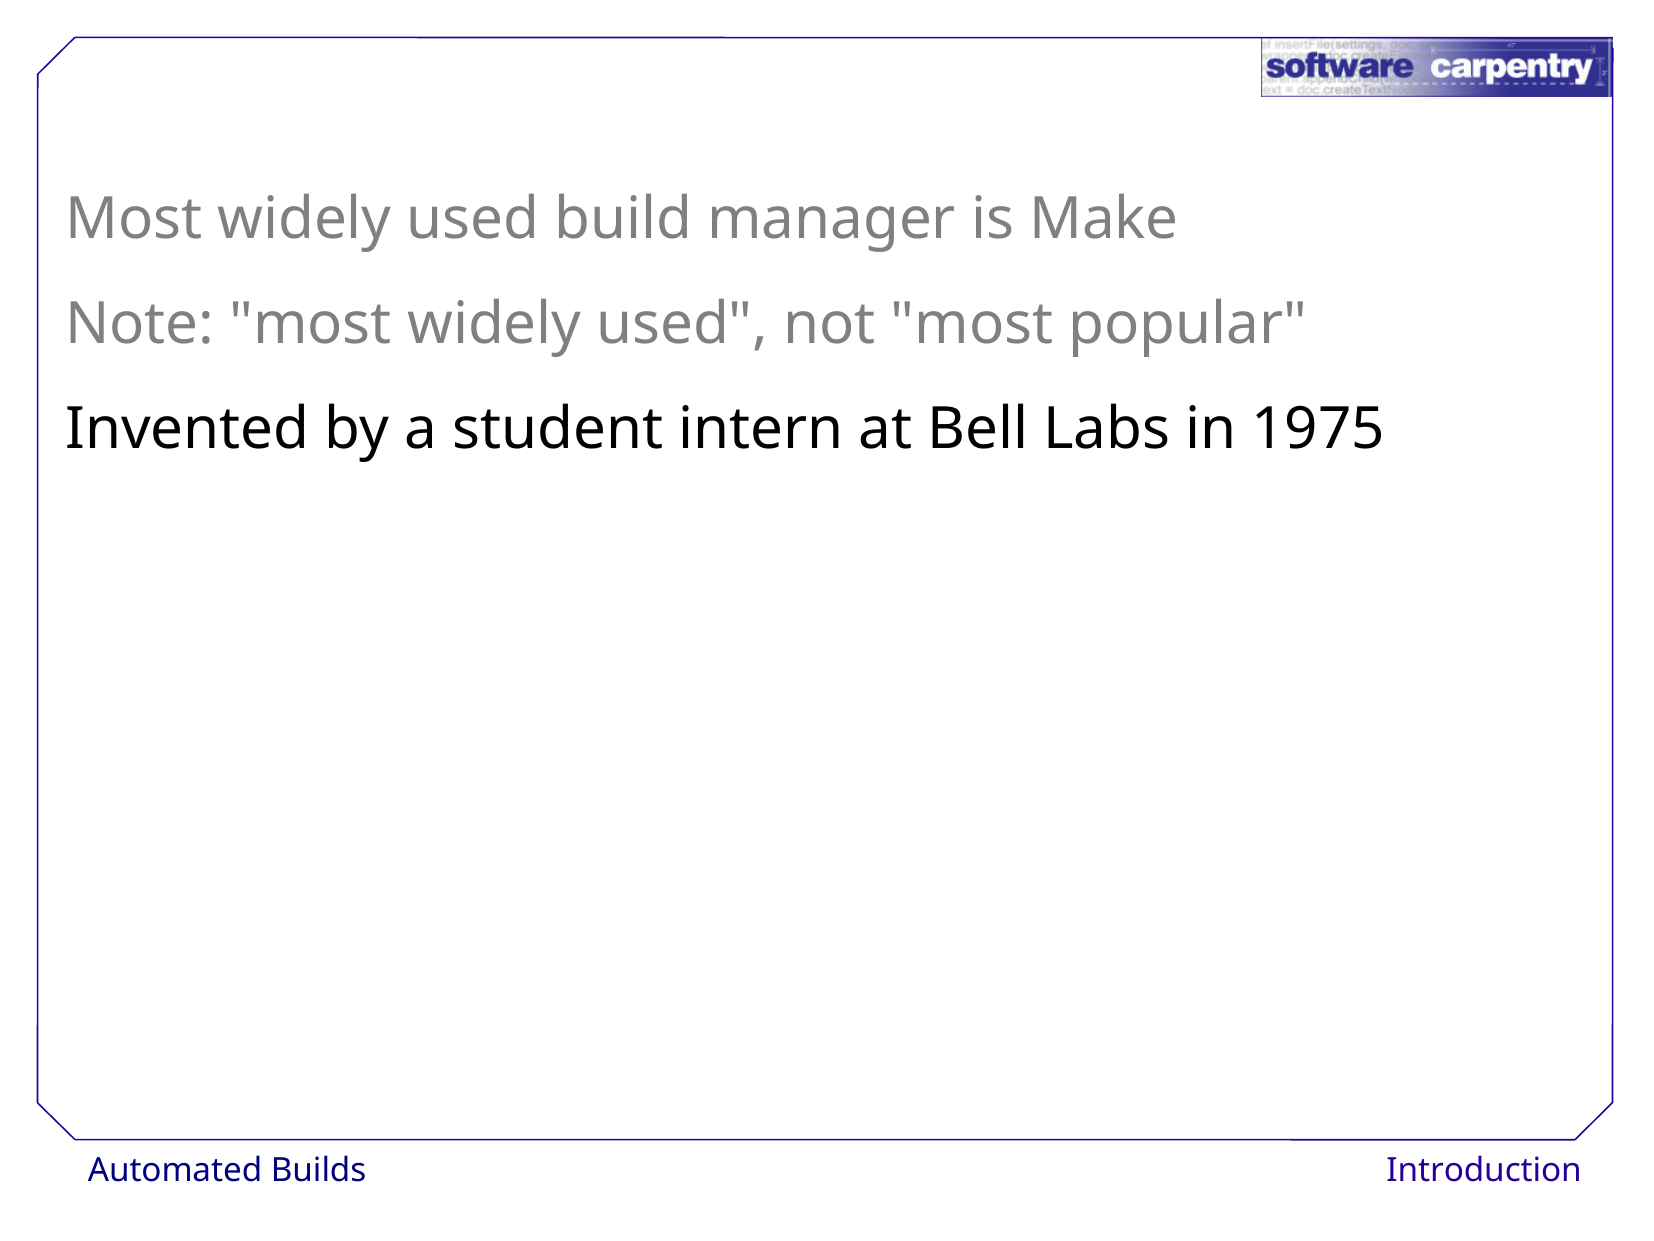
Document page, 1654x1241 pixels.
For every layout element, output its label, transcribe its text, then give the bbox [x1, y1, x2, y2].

picture [1261, 39, 1613, 97]
text_box Most widely used build manager is Make Note: "most widely used", not "most popular" Invented by a student intern at Bell Labs in 1975 [50, 138, 1550, 469]
